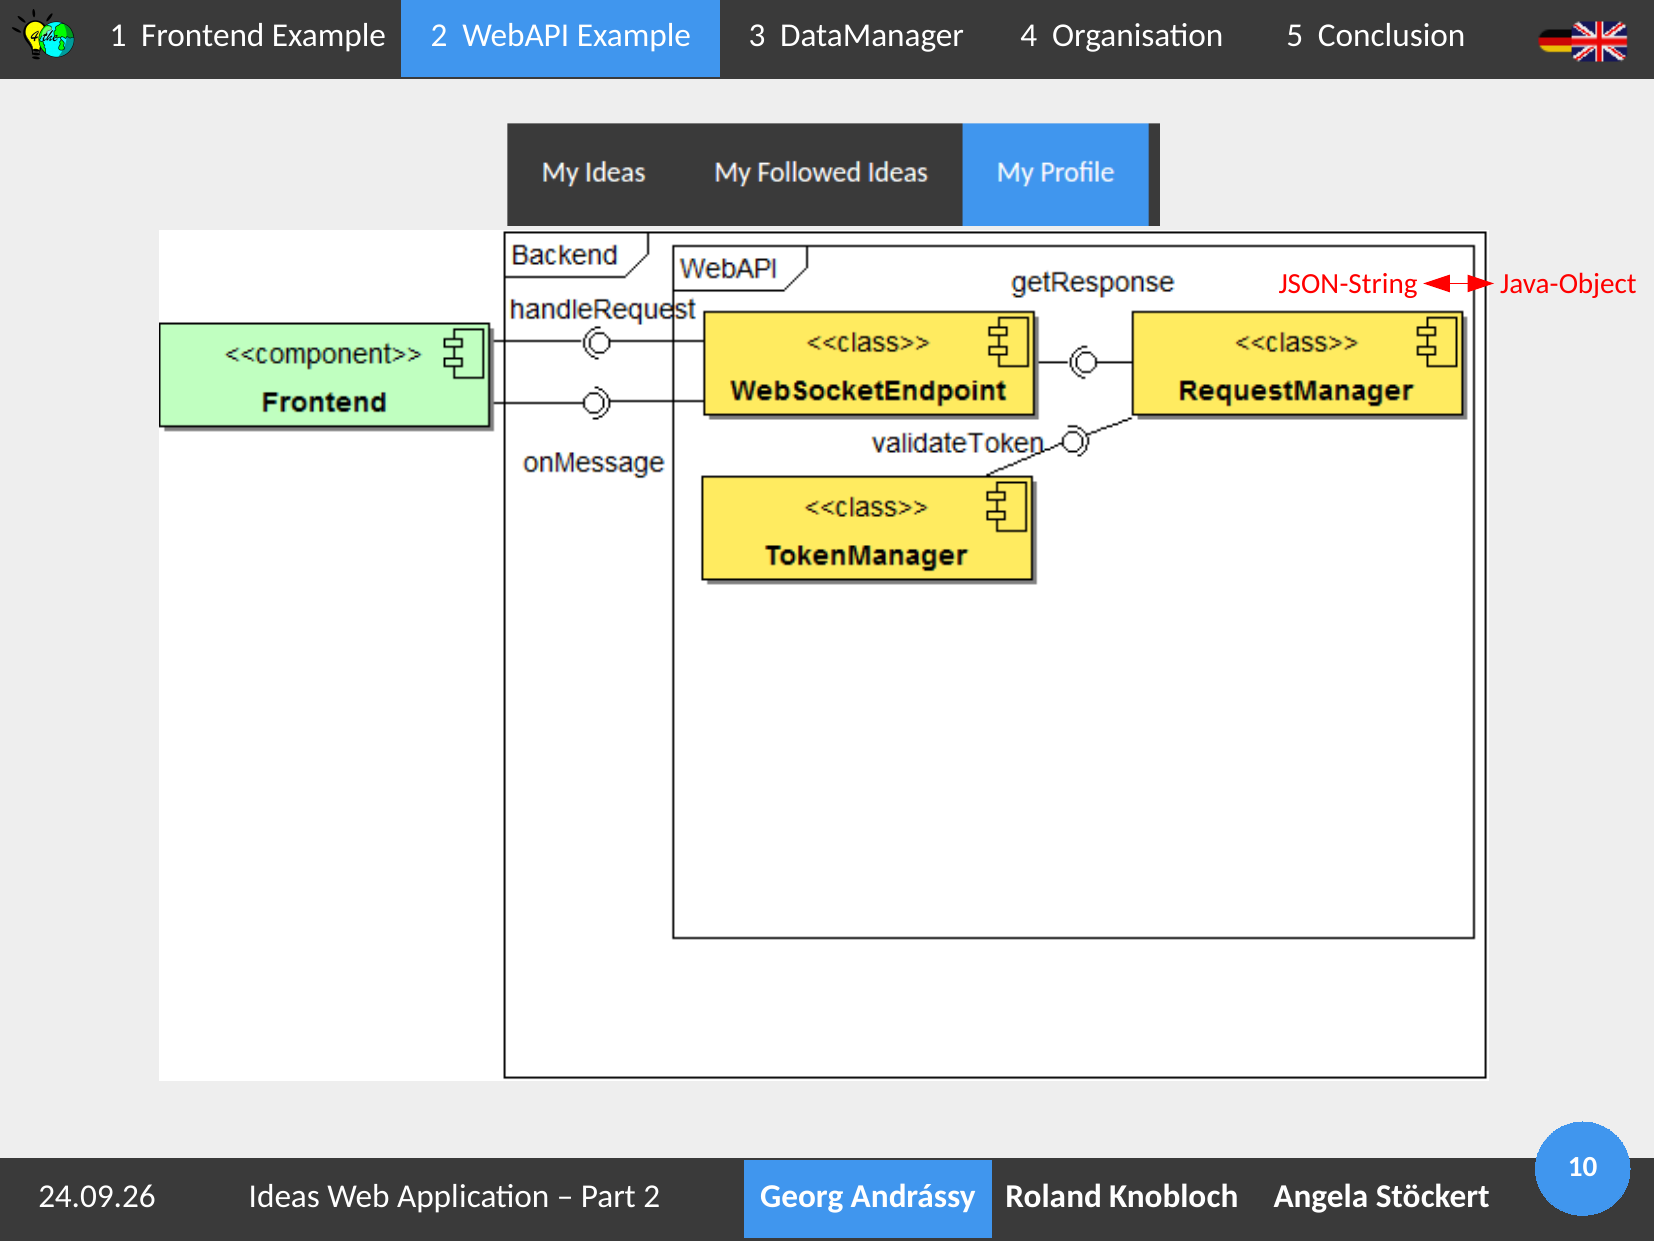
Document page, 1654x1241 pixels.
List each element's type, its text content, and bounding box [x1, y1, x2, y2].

picture [1536, 18, 1629, 64]
text_box Ideas Web Application – Part 2 [242, 1160, 668, 1238]
text_box JSON-String Java-Object [1263, 259, 1654, 341]
text_box 2 WebAPI Example [401, 0, 720, 77]
text_box Angela Stöckert [1251, 1160, 1512, 1238]
text_box 1 Frontend Example [94, 0, 401, 77]
picture [506, 122, 1160, 226]
picture [2, 0, 83, 79]
text_box Roland Knobloch [992, 1160, 1251, 1238]
text_box 4 Organisation [992, 0, 1251, 77]
text_box Georg Andrássy [744, 1160, 992, 1238]
text_box 3 DataManager [720, 0, 992, 77]
text_box 5 Conclusion [1251, 0, 1501, 77]
picture [159, 230, 1489, 1081]
